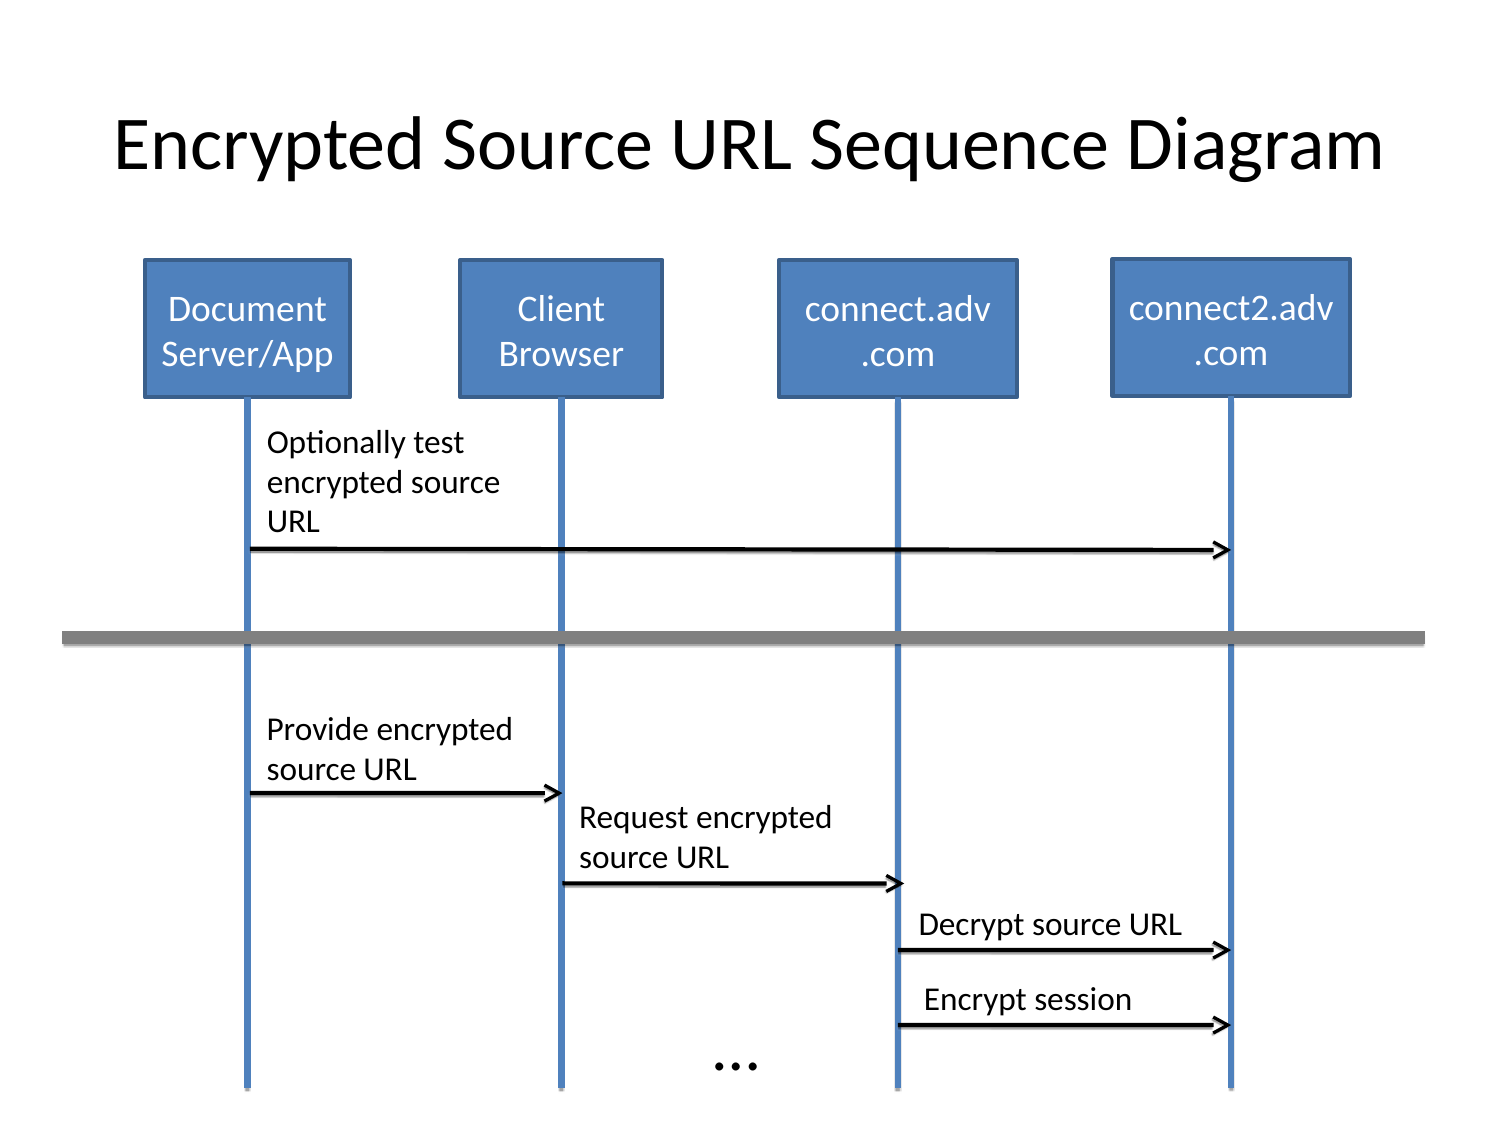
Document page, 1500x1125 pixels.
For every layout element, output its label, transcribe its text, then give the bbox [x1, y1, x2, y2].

text_box connect.adv .com [779, 259, 1017, 398]
text_box … [698, 995, 775, 1091]
text_box Provide encrypted source URL [251, 699, 536, 791]
text_box Request encrypted source URL [564, 787, 856, 883]
title Encrypted Source URL Sequence Diagram [75, 45, 1425, 233]
text_box Document Server/App [145, 259, 350, 398]
text_box Encrypt session [909, 969, 1148, 1022]
text_box Decrypt source URL [903, 894, 1198, 947]
text_box Client Browser [460, 259, 663, 398]
text_box connect2.adv .com [1112, 258, 1350, 397]
text_box Optionally test encrypted source URL [252, 412, 524, 546]
